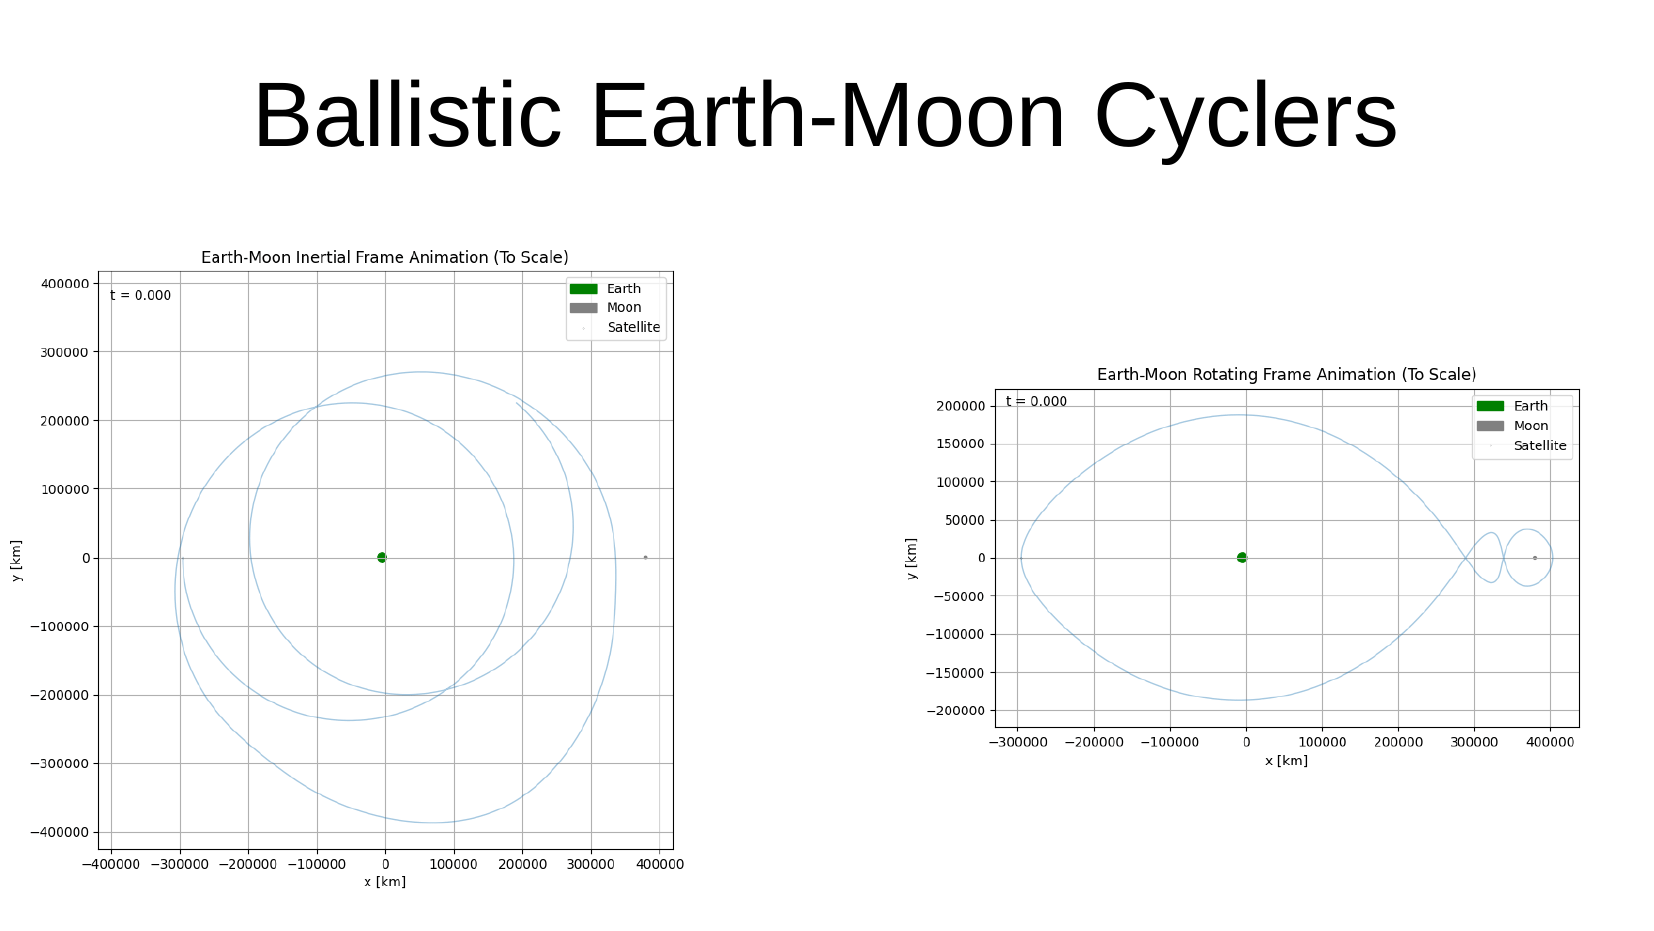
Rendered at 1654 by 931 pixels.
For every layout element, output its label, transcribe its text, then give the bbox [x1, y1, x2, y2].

title Ballistic Earth-Moon Cyclers [82, 37, 1571, 193]
picture [0, 180, 751, 931]
picture [900, 176, 1654, 931]
